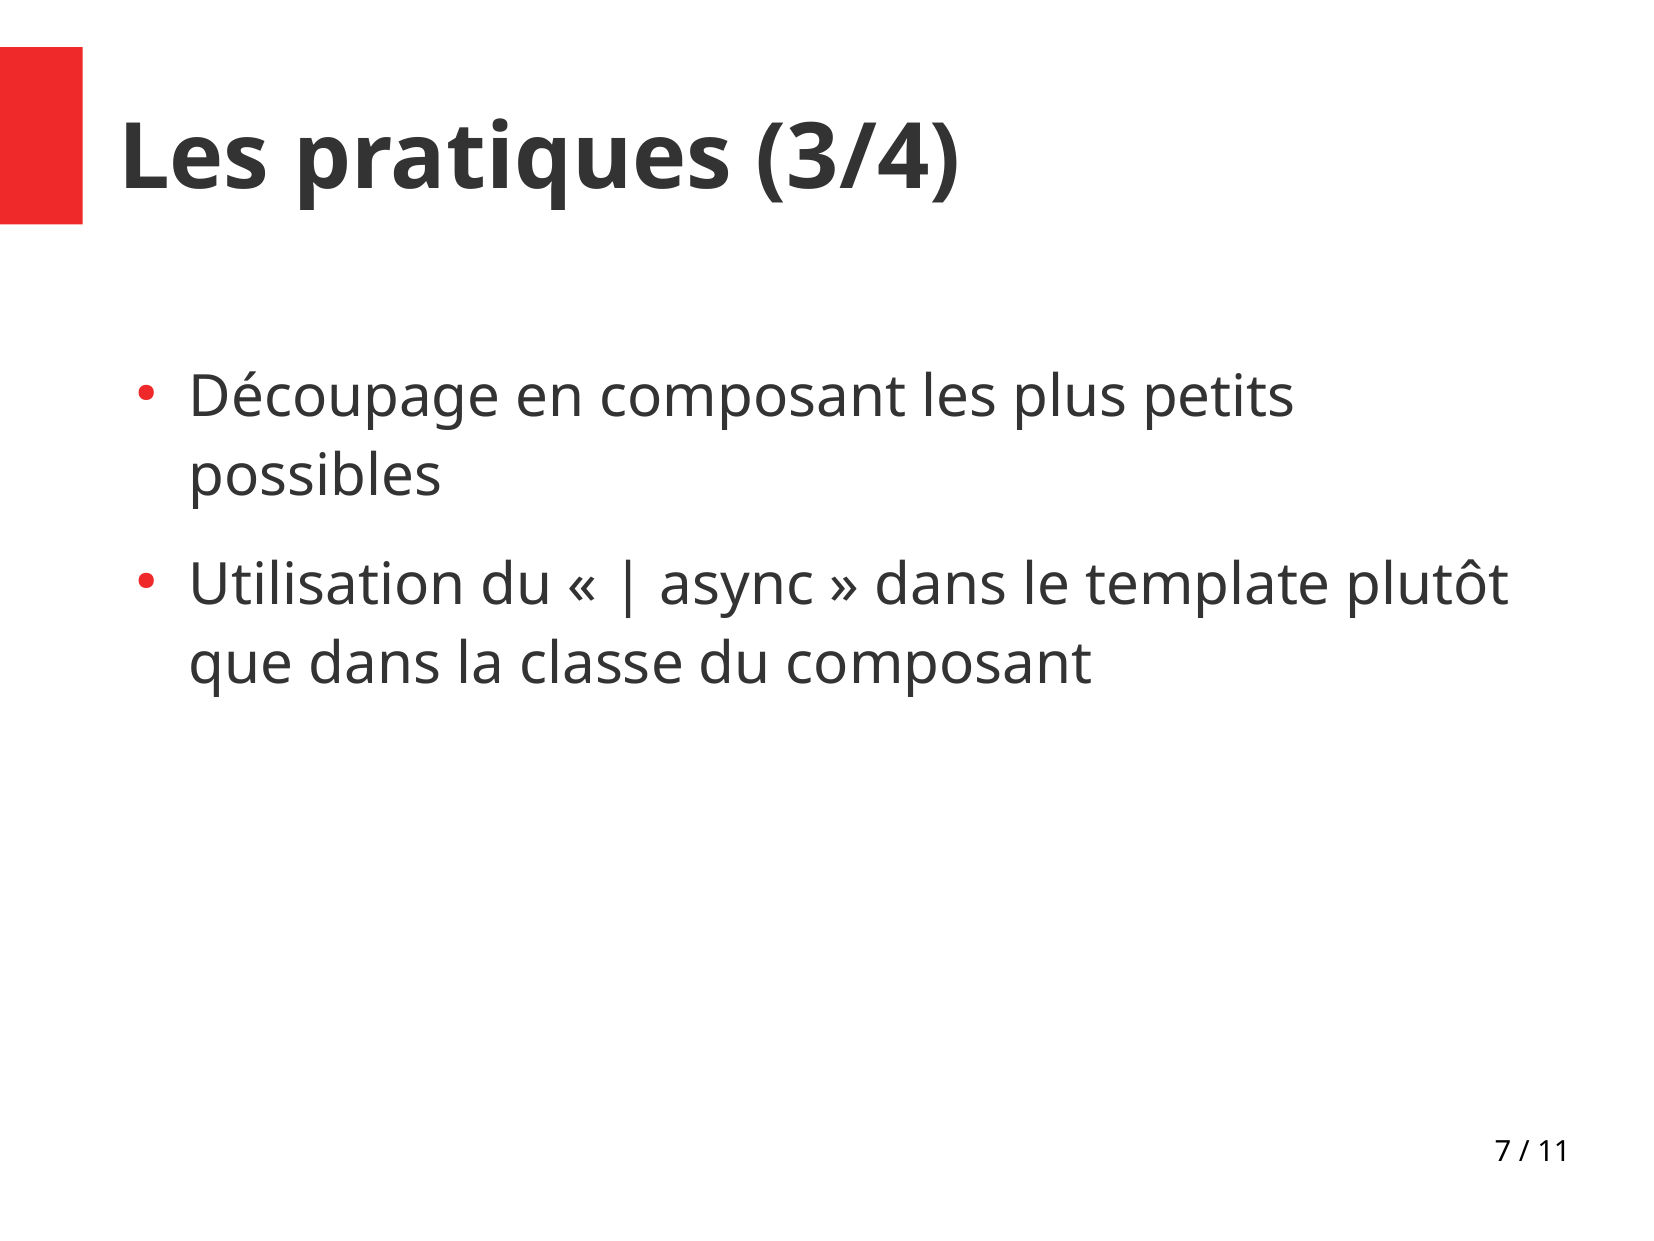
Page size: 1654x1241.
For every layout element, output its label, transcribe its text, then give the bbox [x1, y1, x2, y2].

list Découpage en composant les plus petits possibles Utilisation du « | async » dans le template plutôt que dans la classe du composant [118, 354, 1536, 1074]
title Les pratiques (3/4) [118, 49, 1571, 257]
